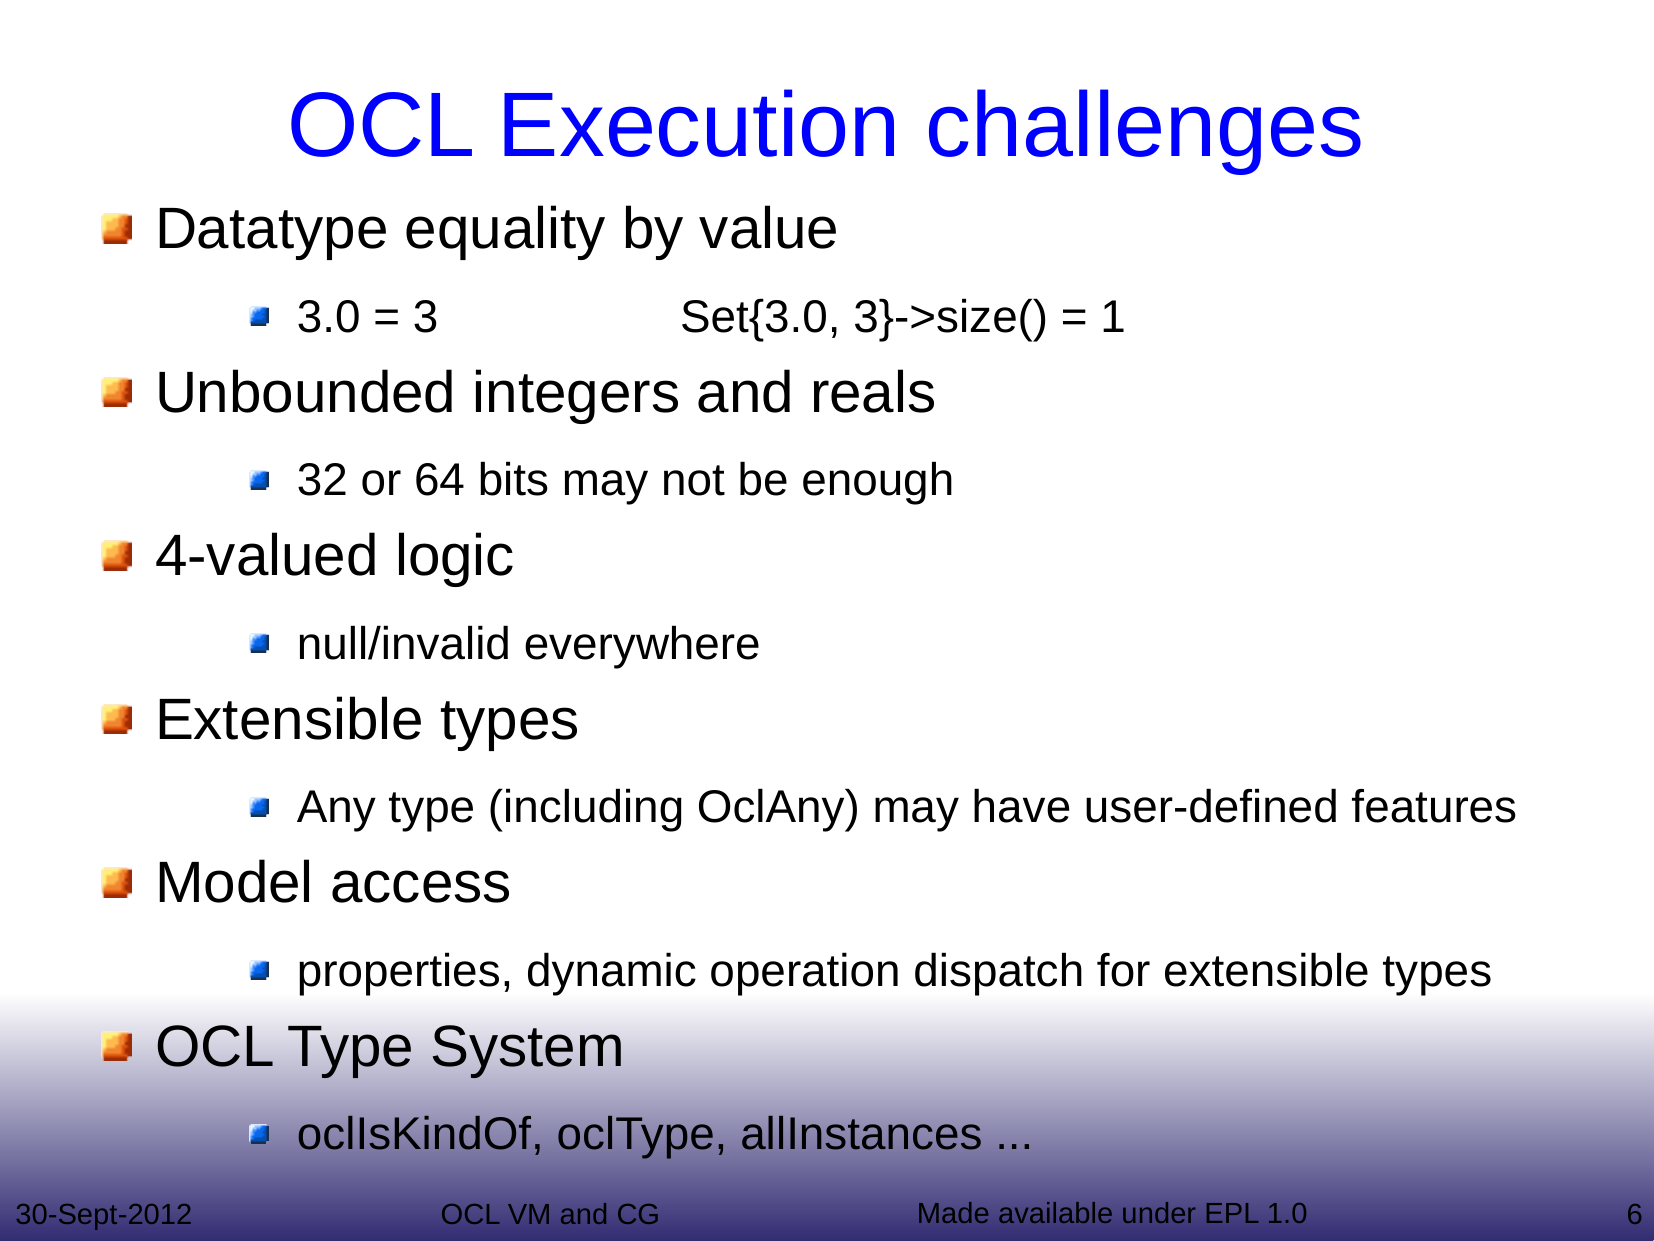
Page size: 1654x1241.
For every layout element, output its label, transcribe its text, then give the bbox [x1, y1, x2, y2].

list Datatype equality by value 3.0 = 3 Set{3.0, 3}->size() = 1 Unbounded integers and reals 32 or 64 bits may not be enough 4-valued logic null/invalid everywhere Extensible types Any type (including OclAny) may have user-defined features Model access properties, dynamic operation dispatch for extensible types OCL Type System oclIsKindOf, oclType, allInstances ... [84, 196, 1573, 1177]
title OCL Execution challenges [82, 49, 1571, 200]
